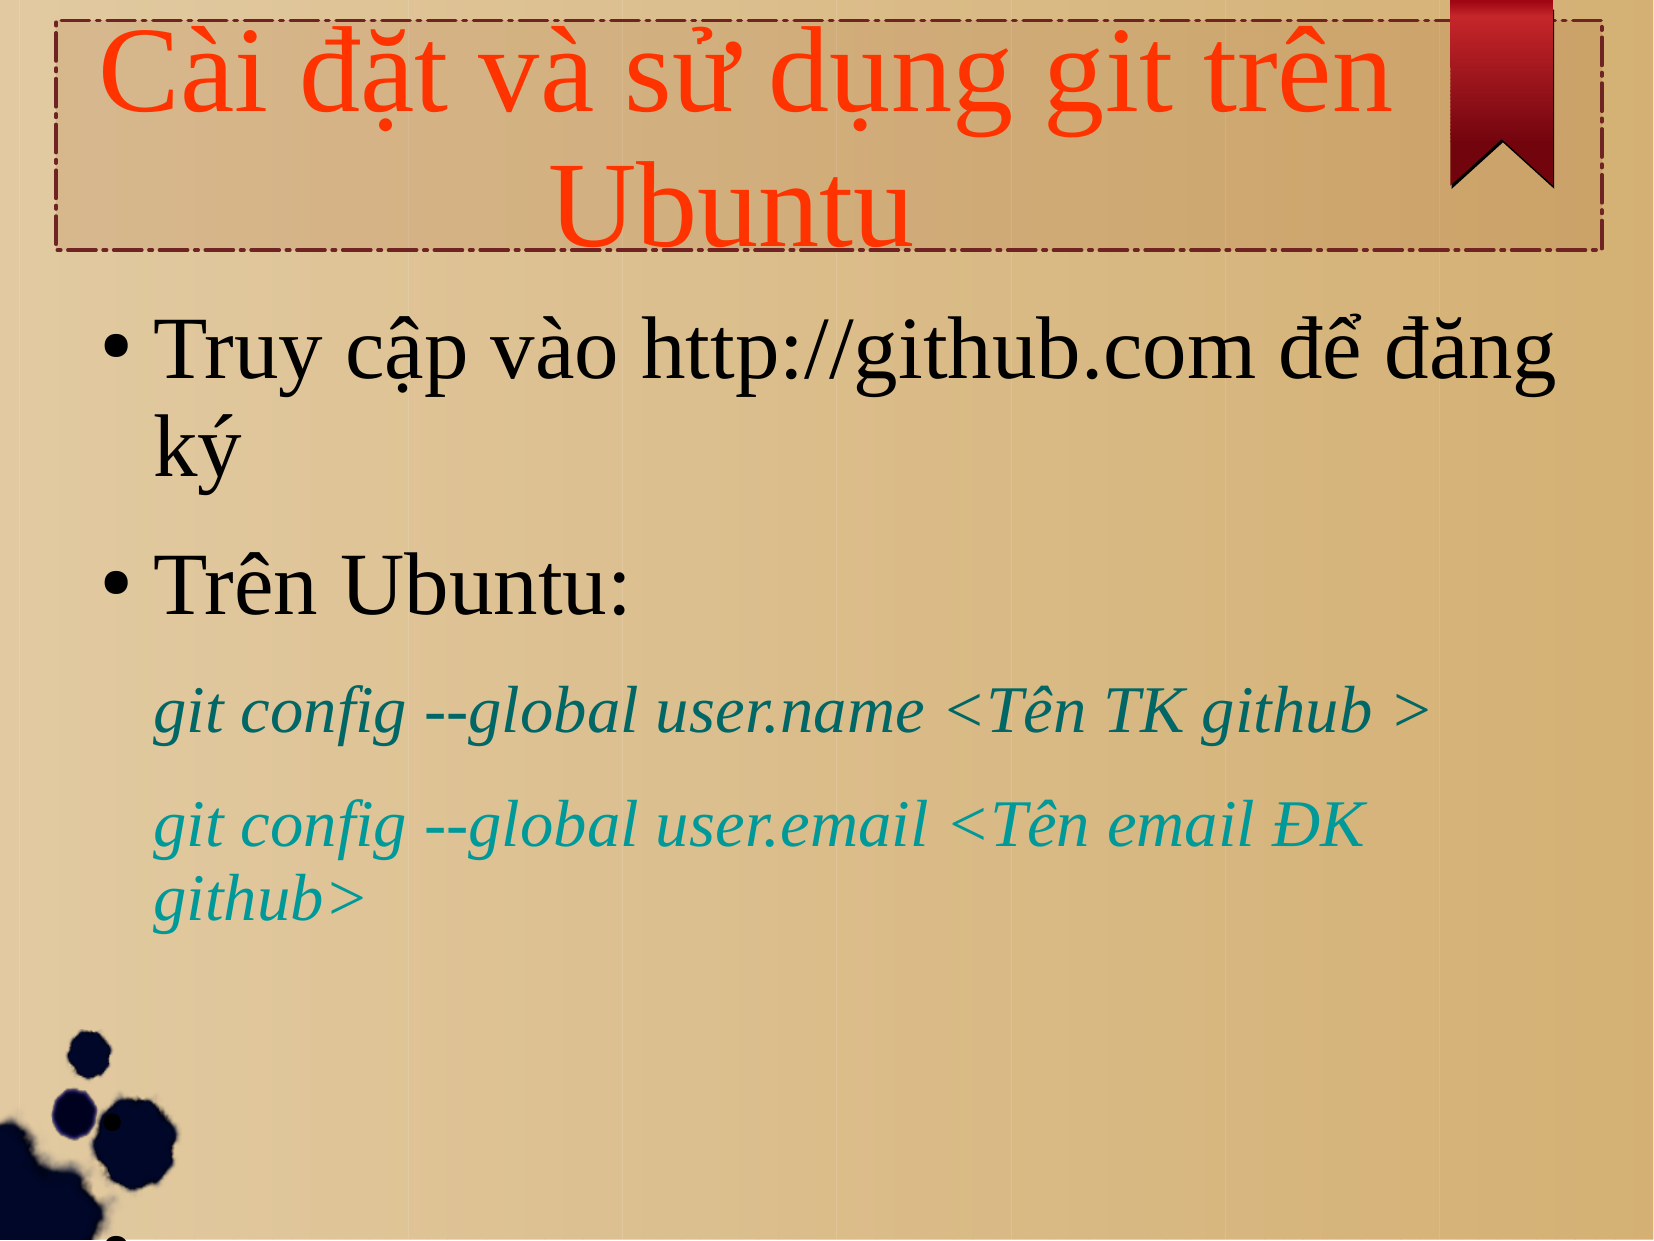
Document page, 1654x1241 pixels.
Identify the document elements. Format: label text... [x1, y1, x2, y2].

title Cài đặt và sử dụng git trên Ubuntu [82, 2, 1412, 274]
list Truy cập vào http://github.com để đăng ký Trên Ubuntu: git config --global user.name <Tên TK github > git config --global user.email <Tên email ĐK github> [82, 299, 1571, 1019]
